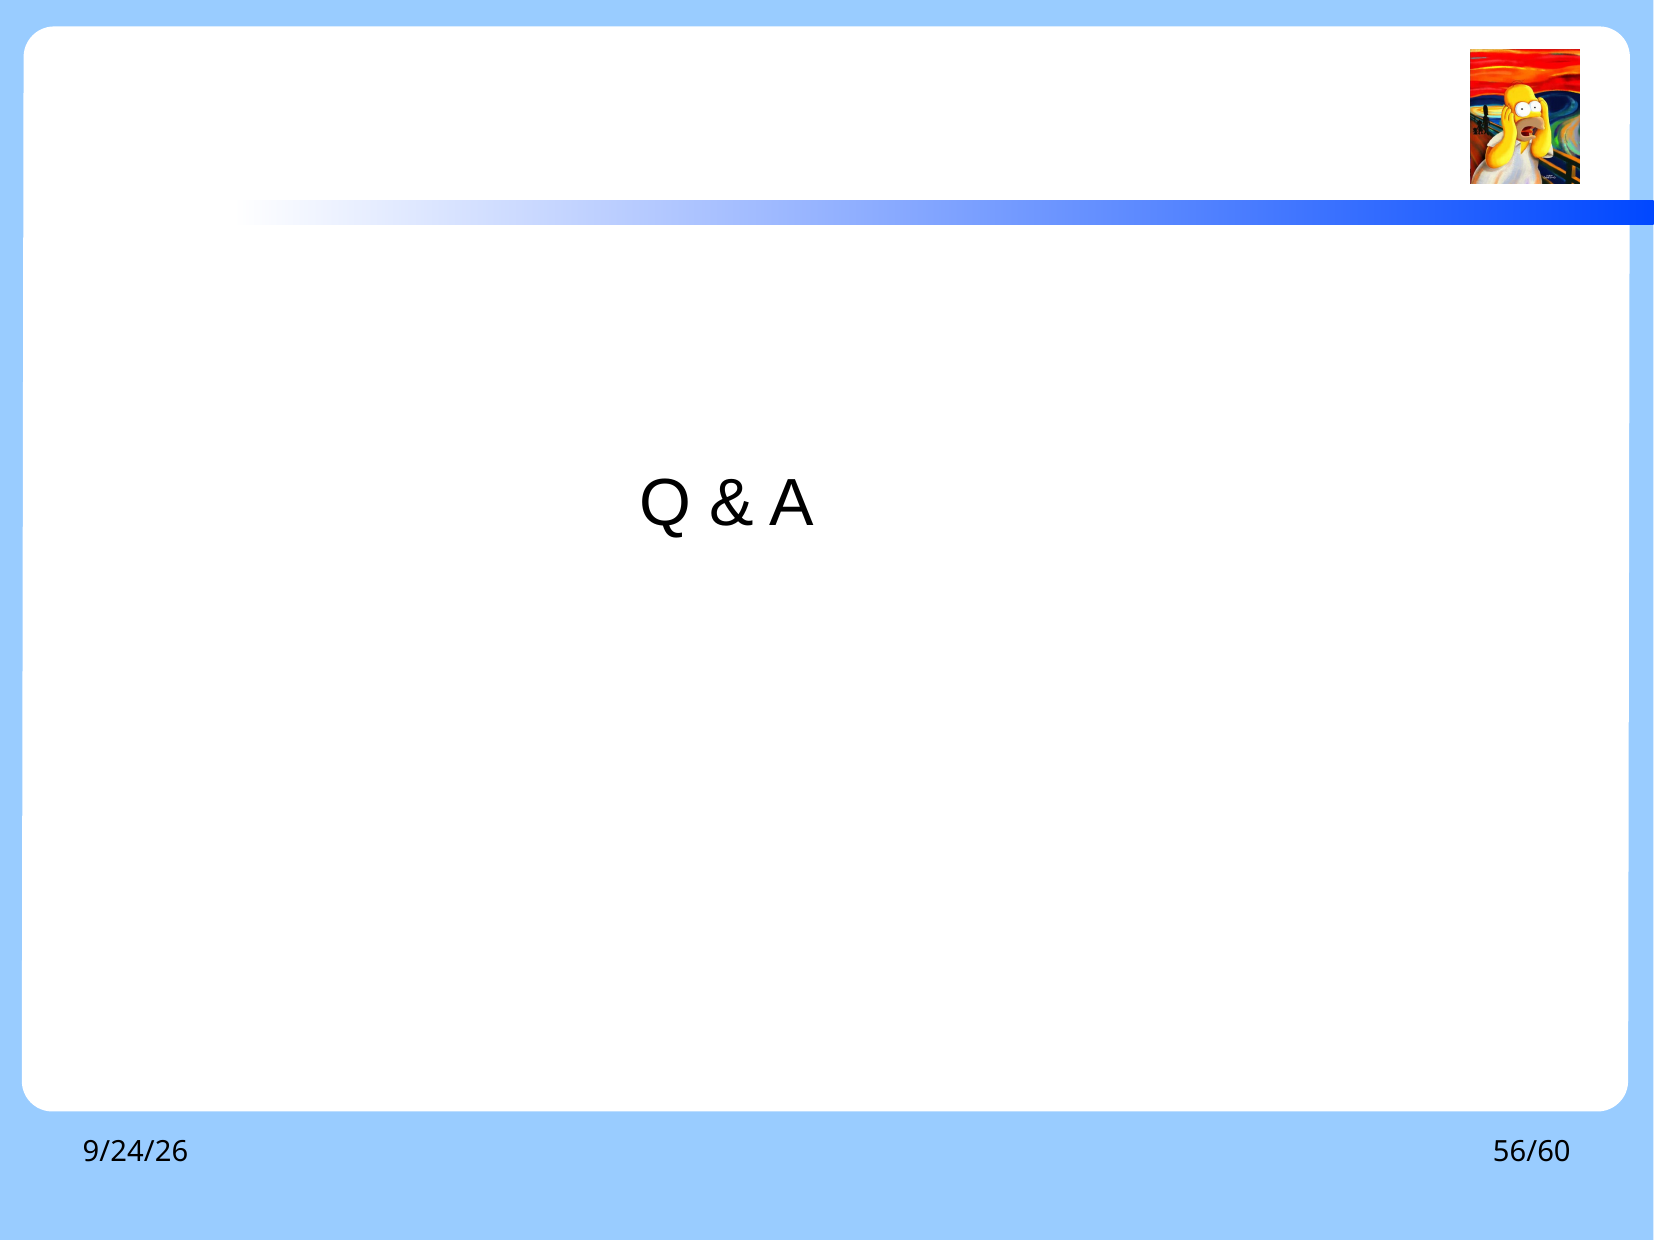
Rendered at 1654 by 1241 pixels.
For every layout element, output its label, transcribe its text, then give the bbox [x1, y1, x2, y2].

picture [1470, 49, 1580, 184]
subtitle Q & A [82, 49, 1371, 956]
